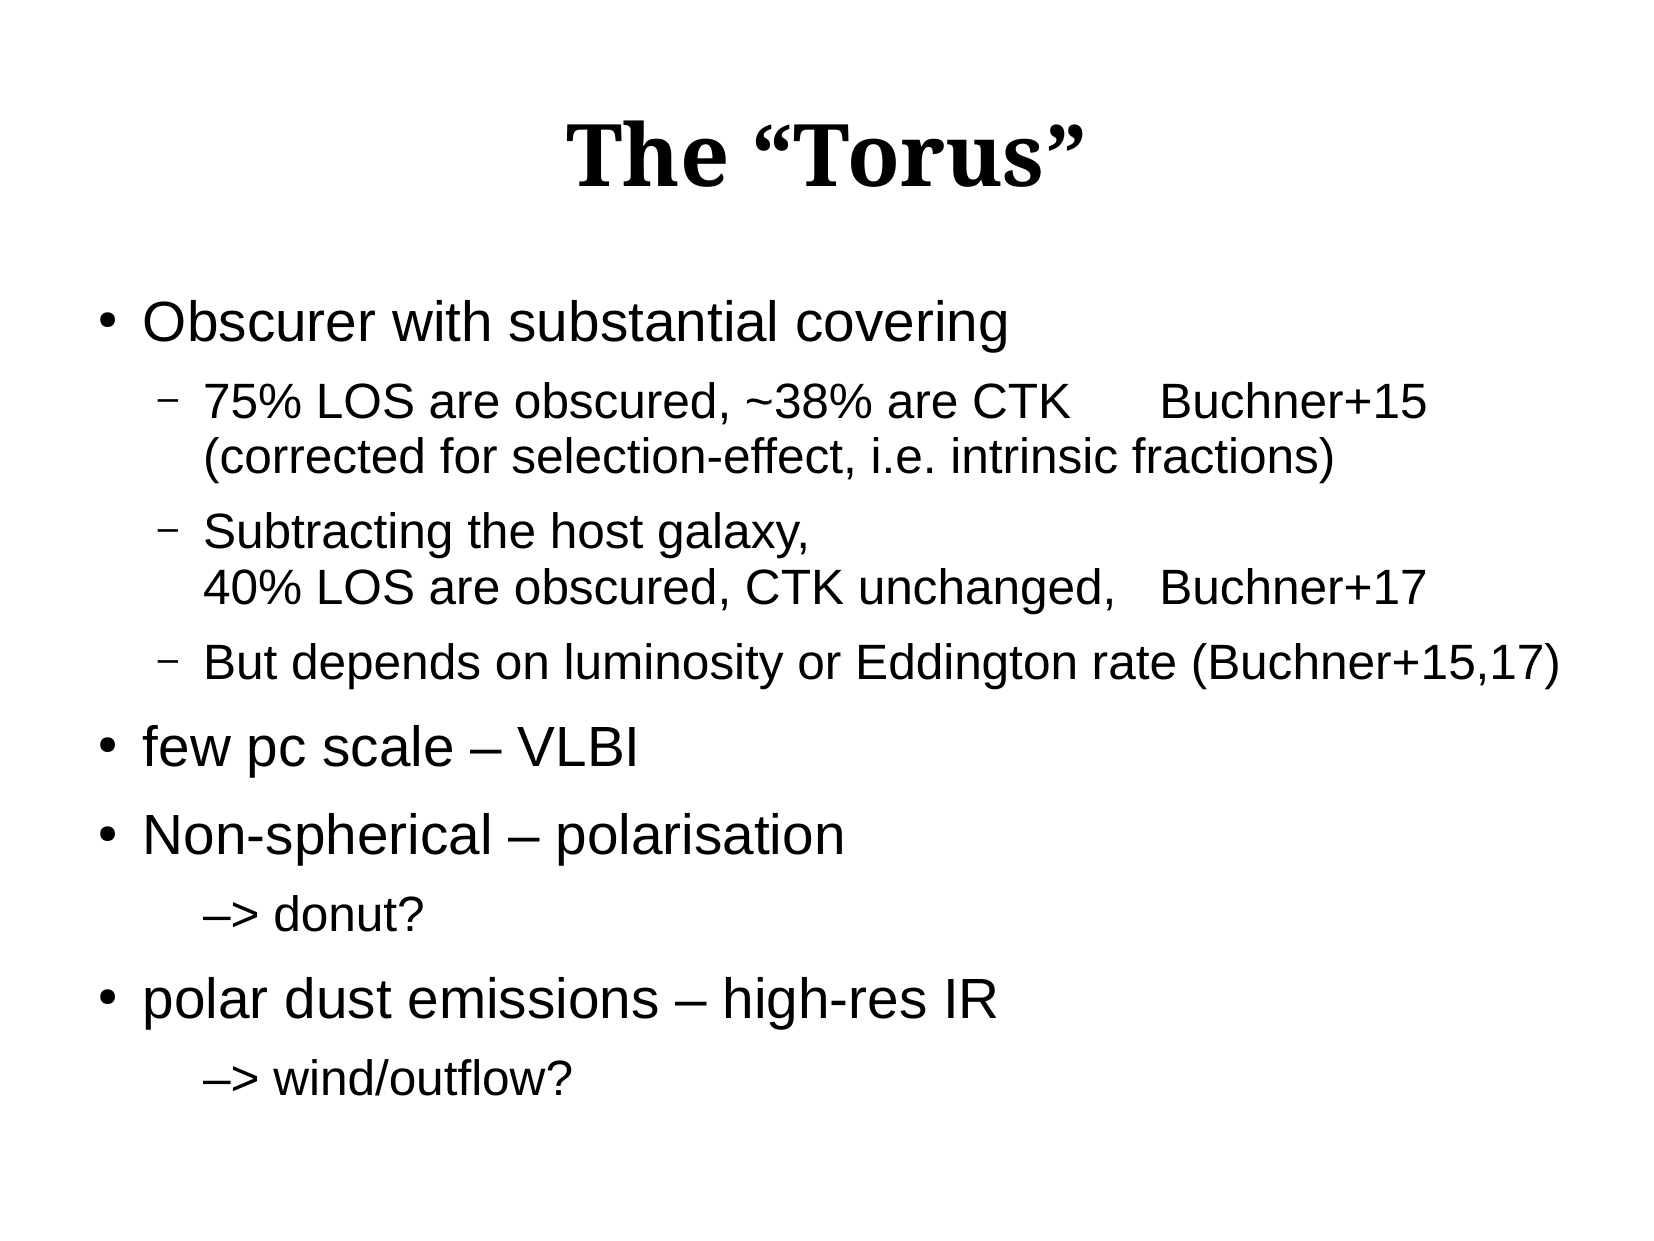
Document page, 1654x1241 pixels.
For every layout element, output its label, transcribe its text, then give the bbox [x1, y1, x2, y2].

list Obscurer with substantial covering 75% LOS are obscured, ~38% are CTK Buchner+15 (corrected for selection-effect, i.e. intrinsic fractions) Subtracting the host galaxy, 40% LOS are obscured, CTK unchanged, Buchner+17 But depends on luminosity or Eddington rate (Buchner+15,17) few pc scale – VLBI Non-spherical – polarisation –> donut? polar dust emissions – high-res IR –> wind/outflow? [82, 290, 1571, 1163]
title The “Torus” [82, 49, 1571, 257]
